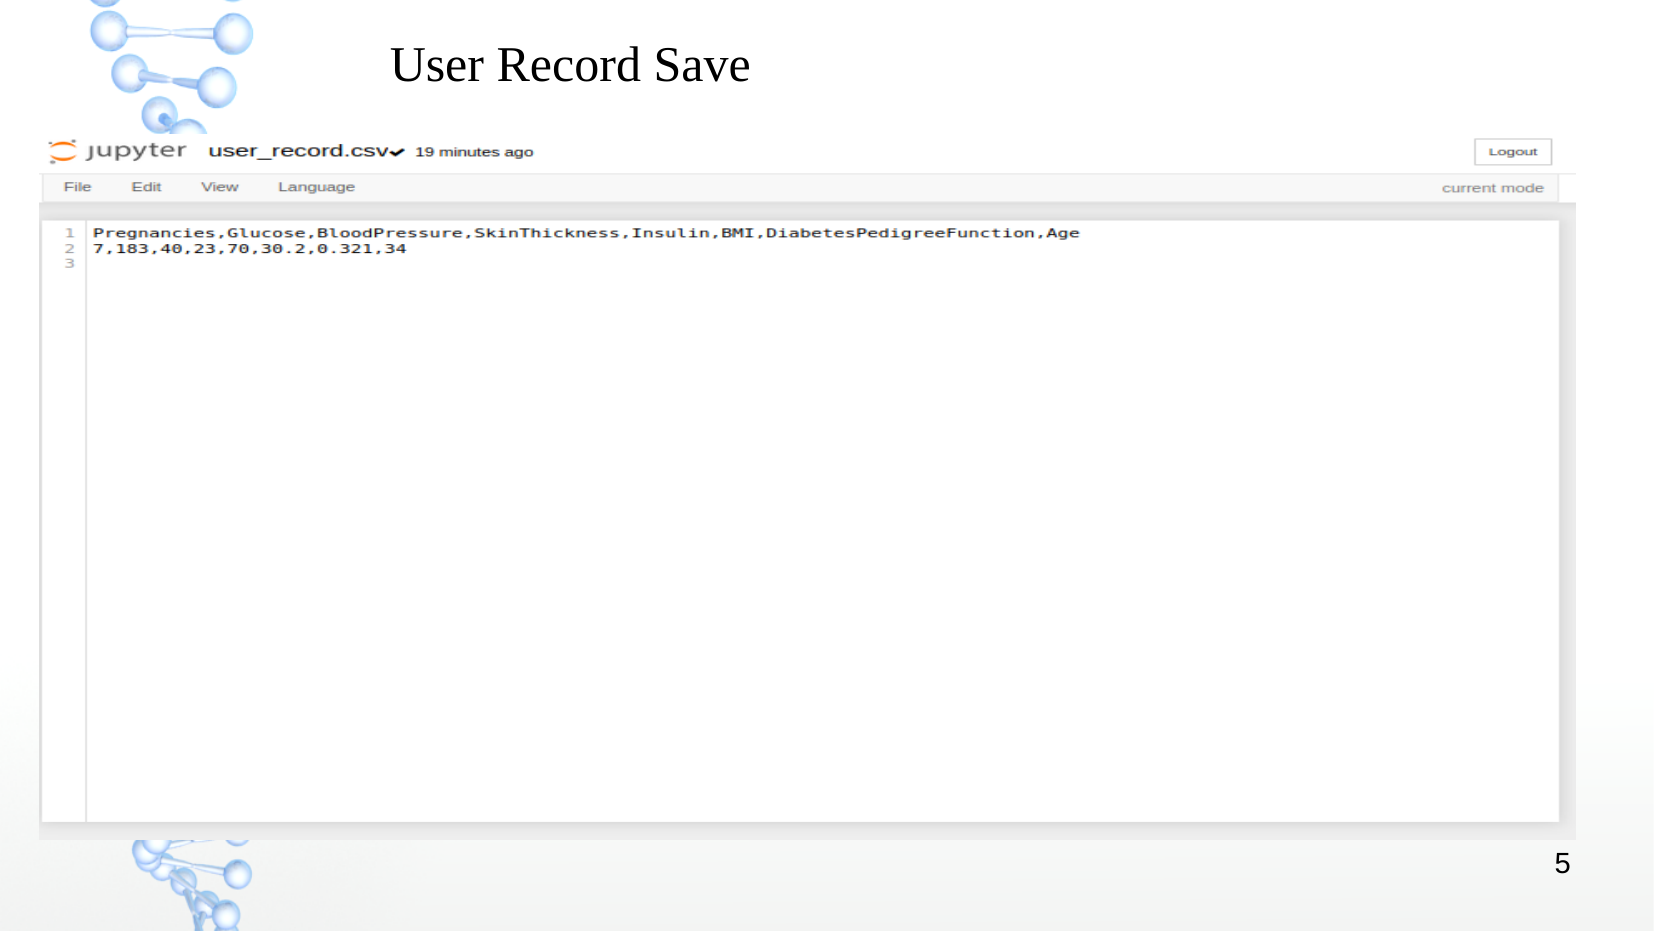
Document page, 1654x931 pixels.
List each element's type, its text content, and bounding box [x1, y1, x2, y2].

text_box User Record Save [375, 30, 766, 101]
picture [0, 0, 1654, 931]
